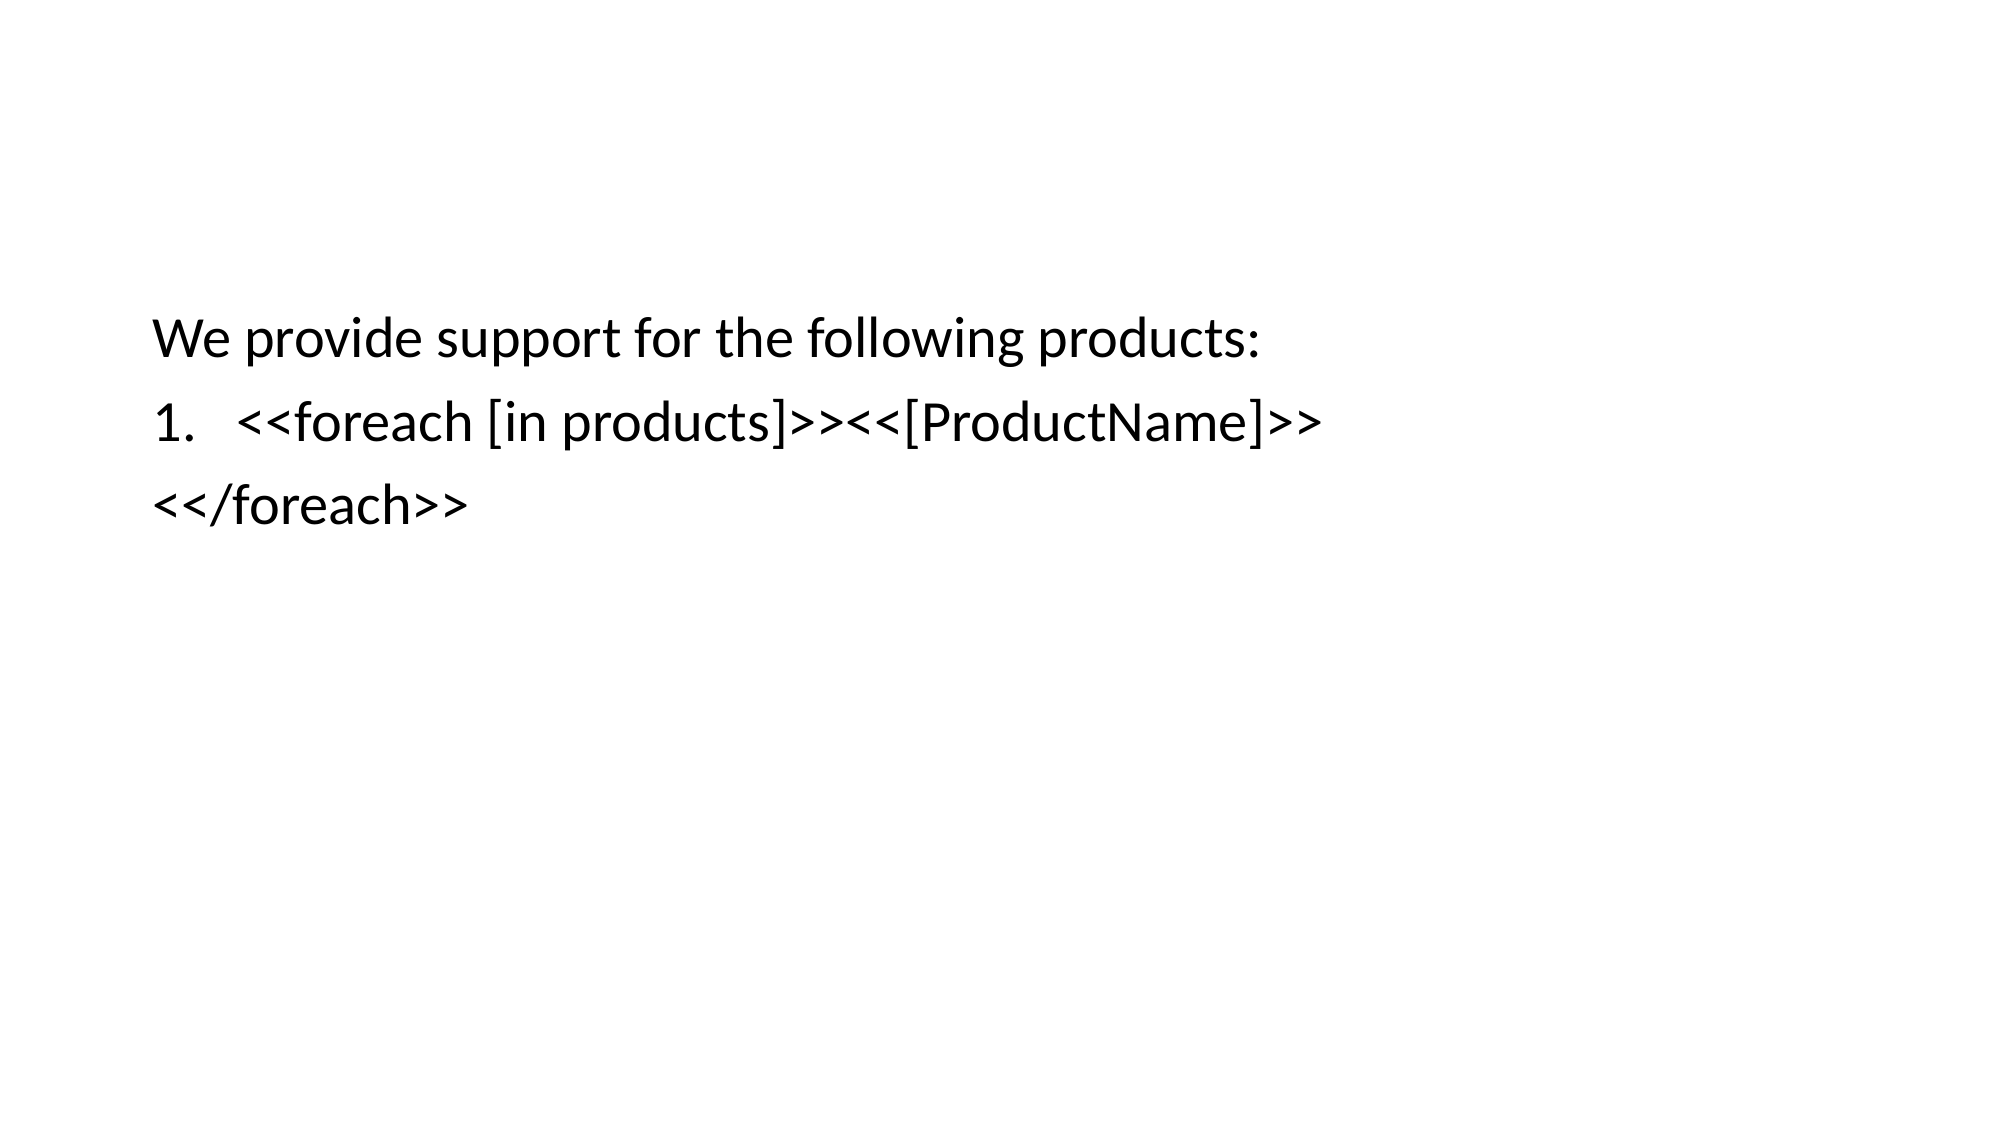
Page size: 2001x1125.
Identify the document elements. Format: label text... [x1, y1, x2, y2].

list We provide support for the following products: <<foreach [in products]>><<[ProductName]>> <</foreach>> [137, 299, 1863, 1014]
